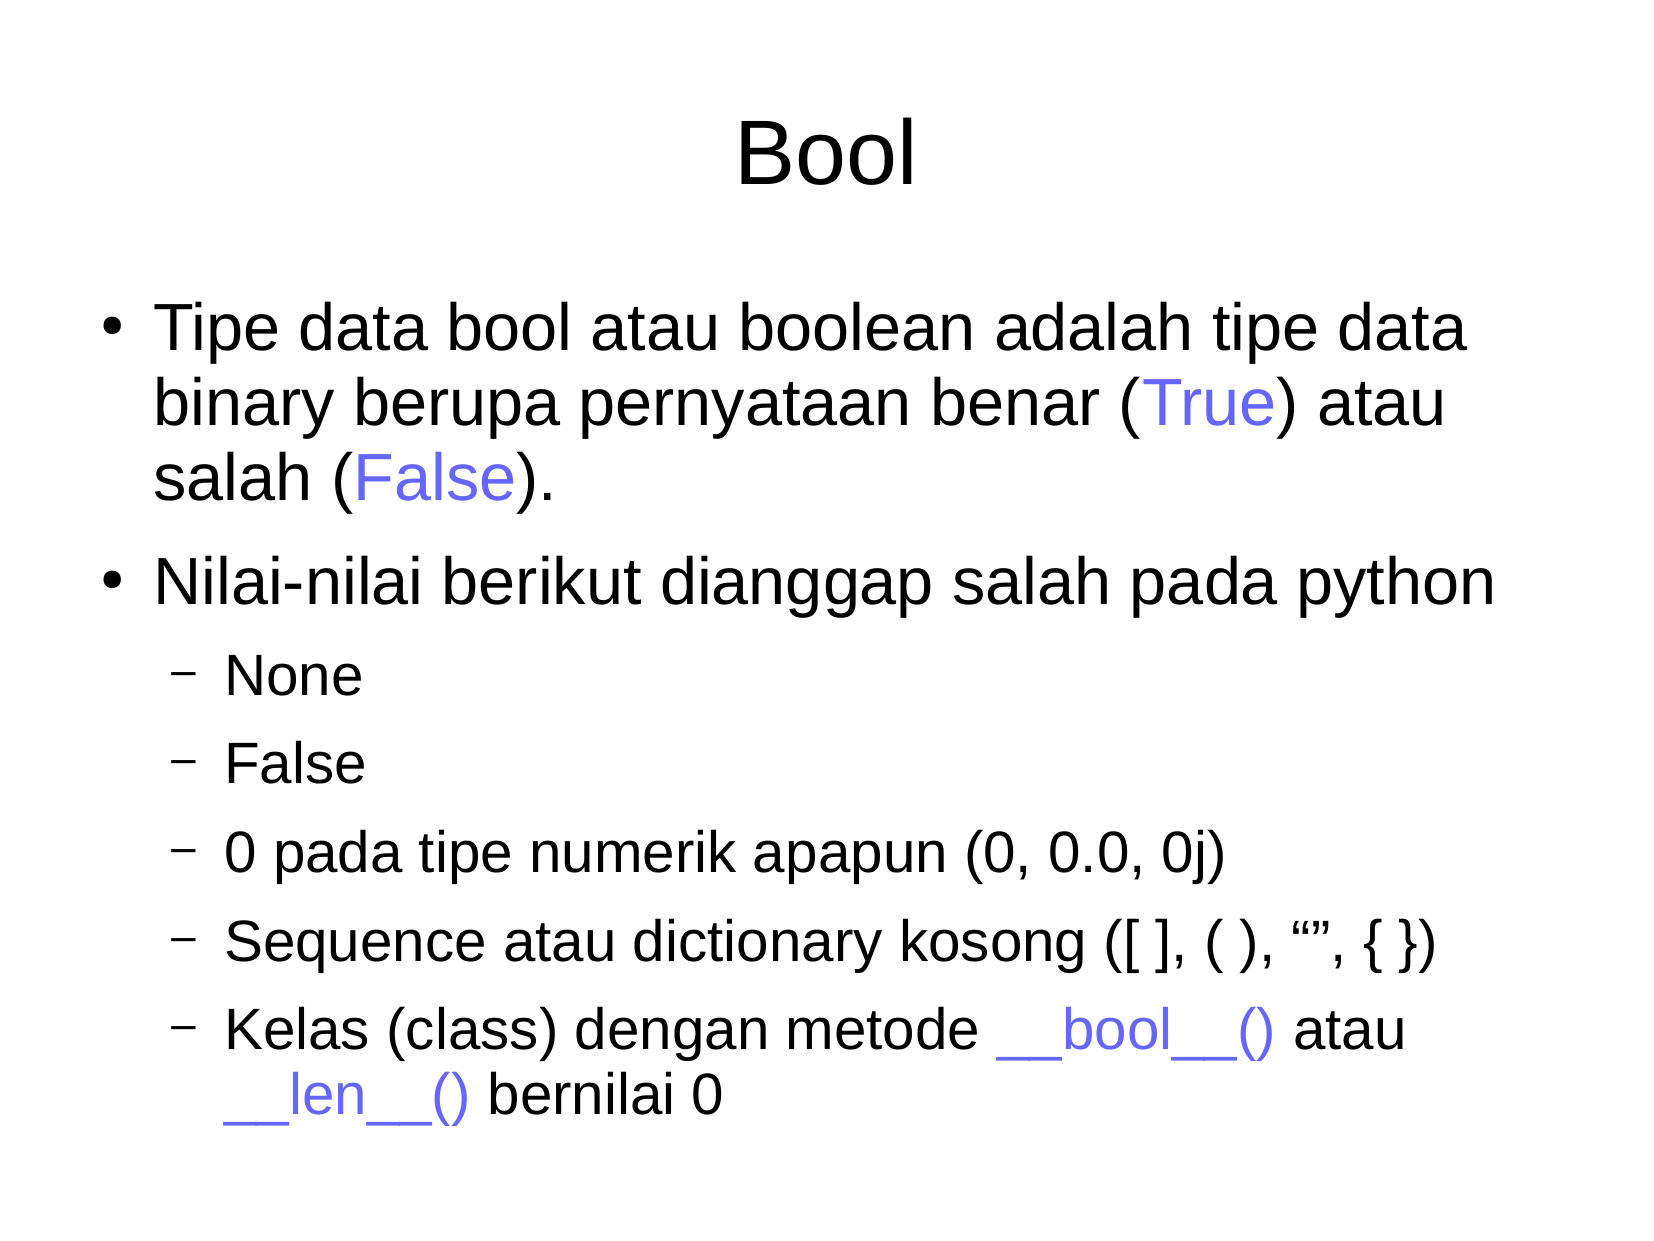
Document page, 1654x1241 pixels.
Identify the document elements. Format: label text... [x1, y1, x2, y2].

list Tipe data bool atau boolean adalah tipe data binary berupa pernyataan benar (True) atau salah (False). Nilai-nilai berikut dianggap salah pada python None False 0 pada tipe numerik apapun (0, 0.0, 0j) Sequence atau dictionary kosong ([ ], ( ), “”, { }) Kelas (class) dengan metode __bool__() atau __len__() bernilai 0 [82, 290, 1571, 1156]
title Bool [82, 49, 1571, 257]
